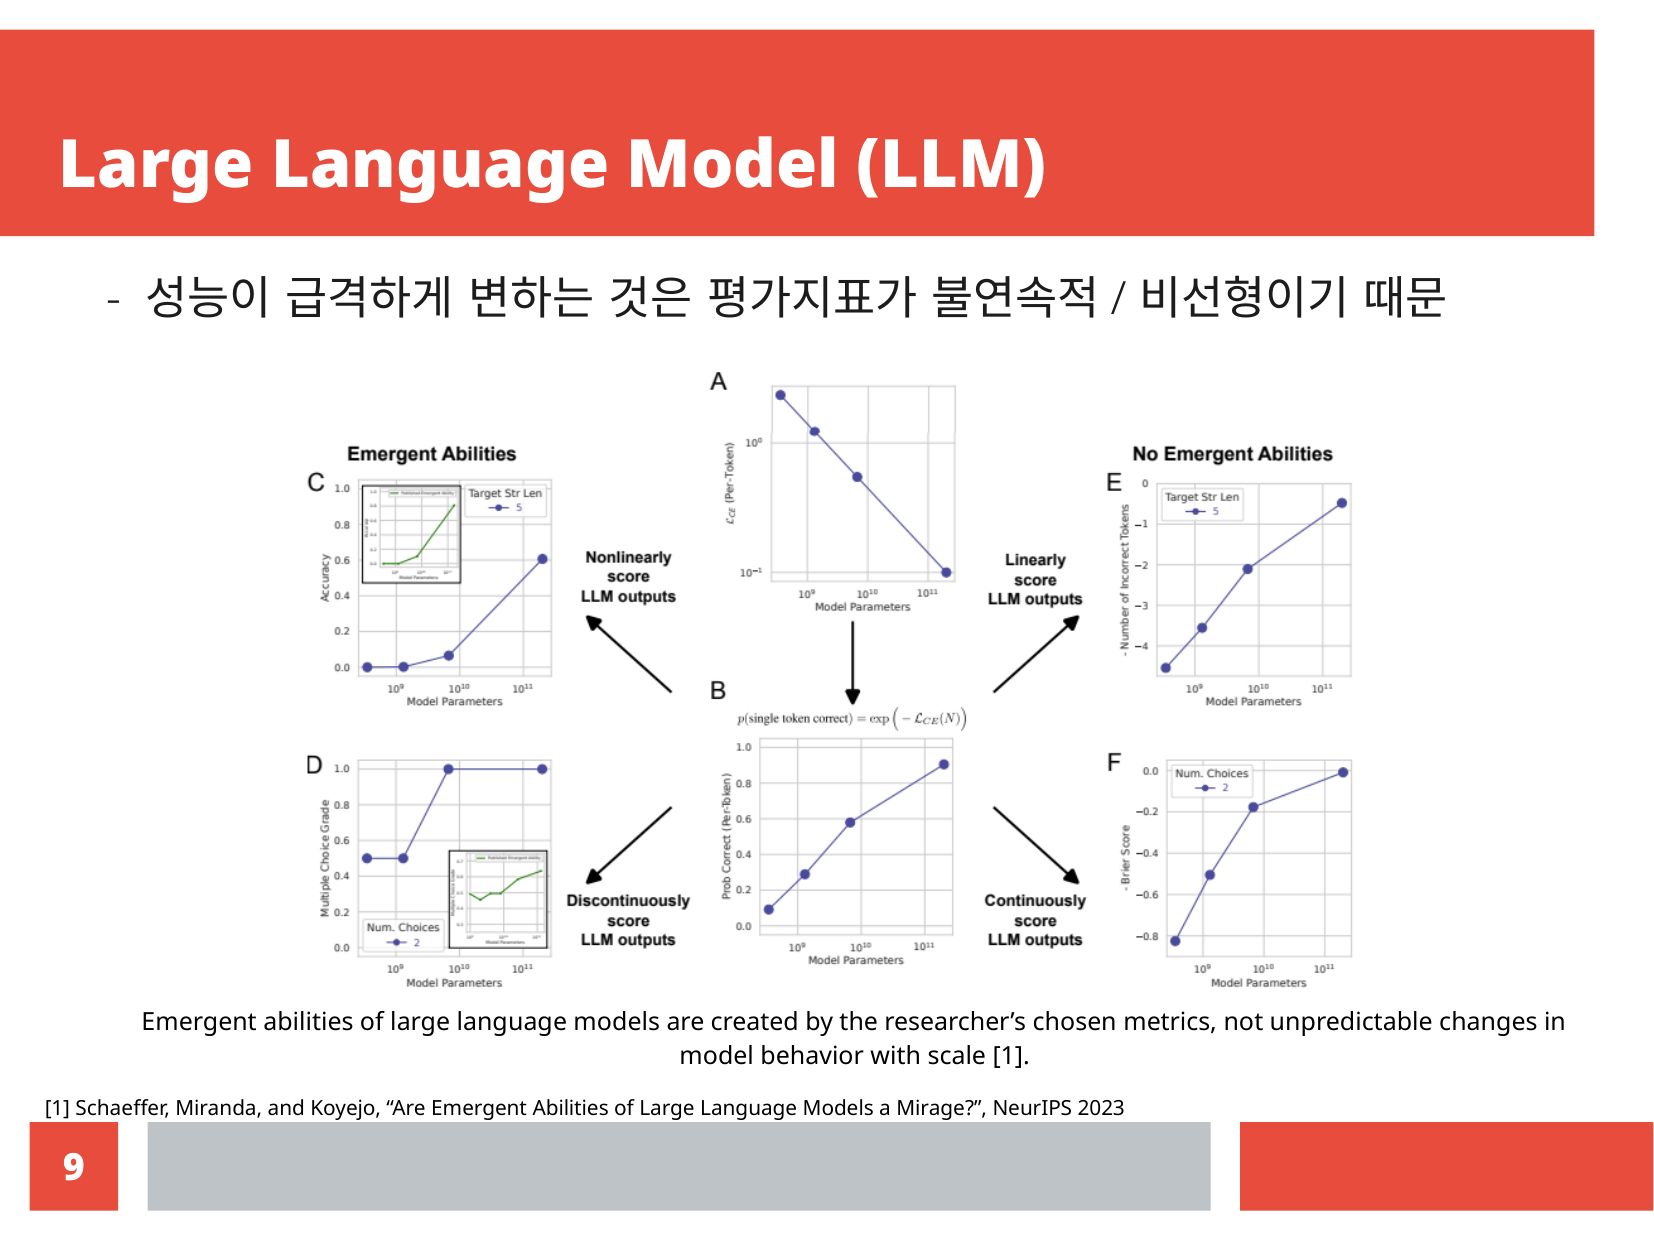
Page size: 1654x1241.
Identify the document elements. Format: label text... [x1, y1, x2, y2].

list - 성능이 급격하게 변하는 것은 평가지표가 불연속적/비선형이기 때문 [59, 265, 1565, 1034]
text_box [1] Schaeffer, Miranda, and Koyejo, “Are Emergent Abilities of Large Language Models a Mirage?”, NeurIPS 2023 [30, 1057, 1621, 1134]
picture [285, 347, 1366, 1002]
text_box Emergent abilities of large language models are created by the researcher’s chosen metrics, not unpredictable changes in model behavior with scale [1]. [120, 996, 1591, 1100]
title Large Language Model (LLM) [59, 59, 1595, 207]
